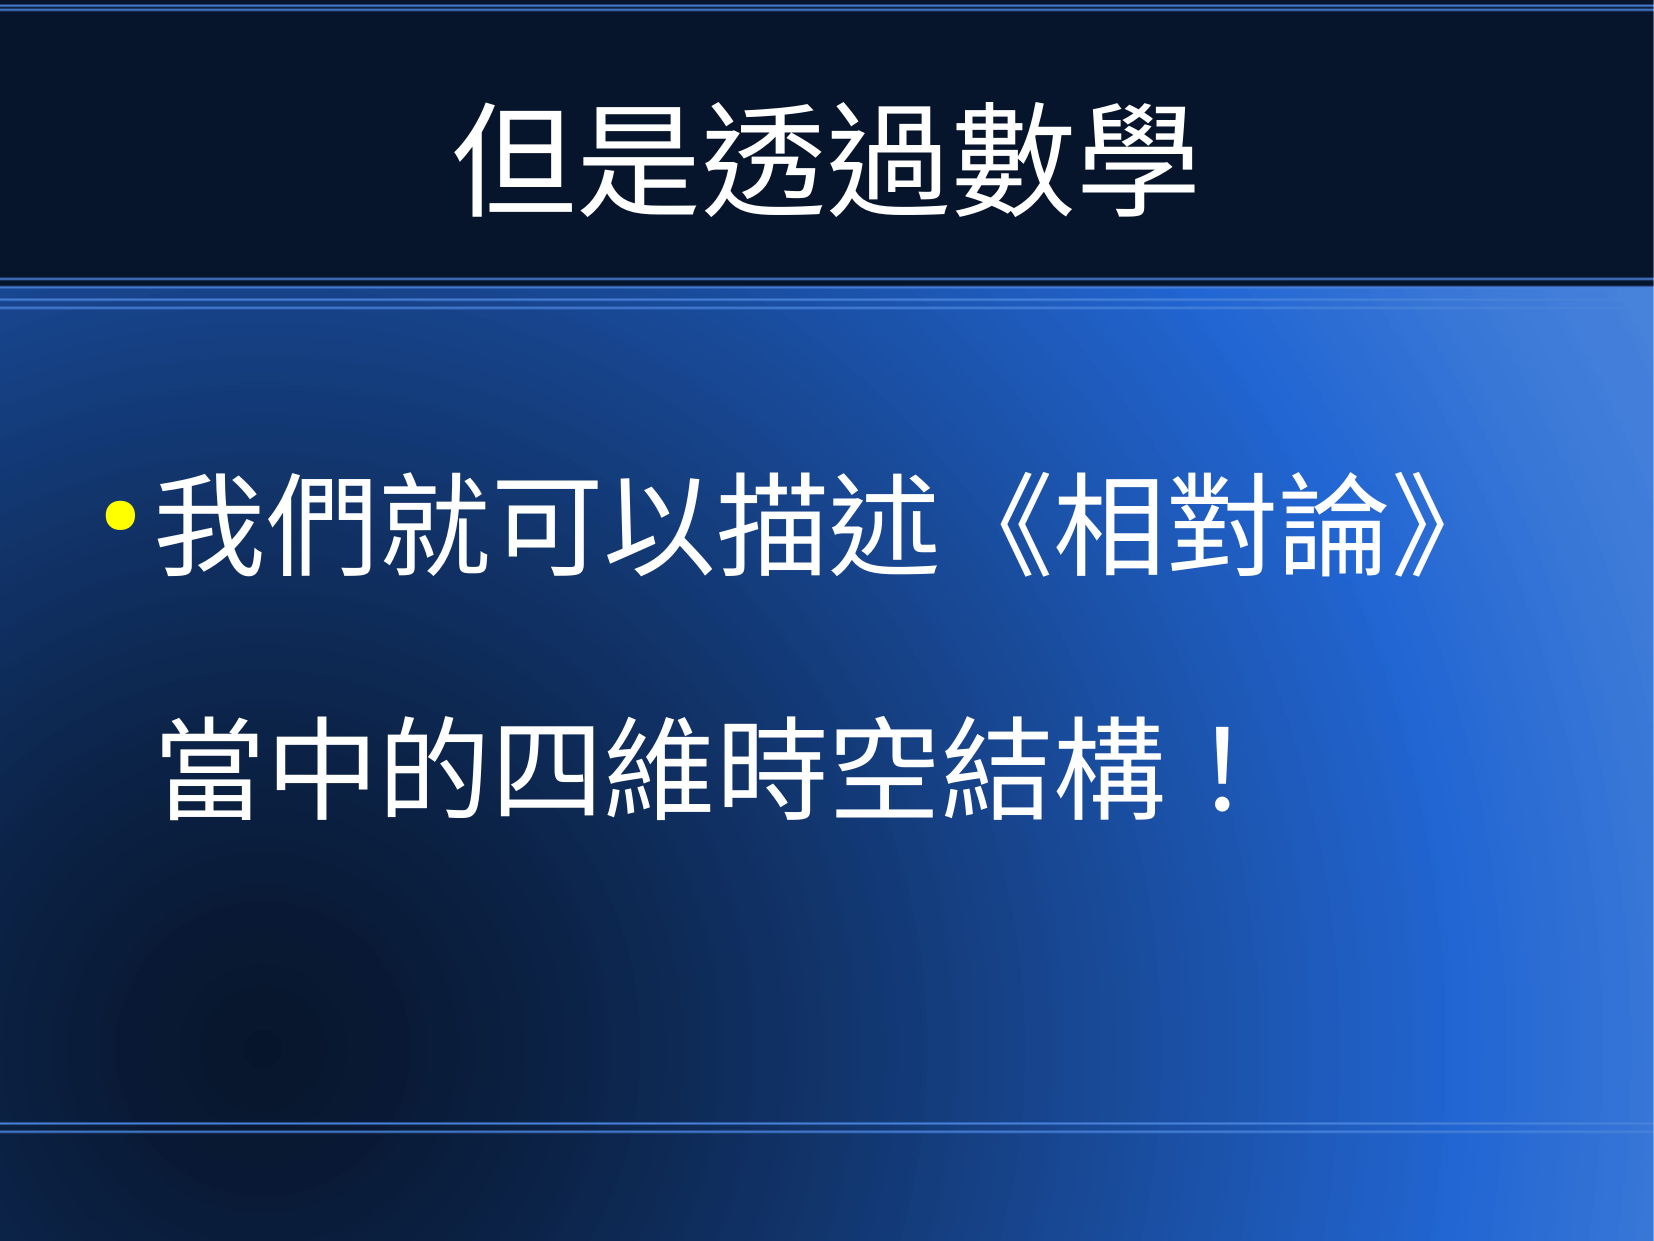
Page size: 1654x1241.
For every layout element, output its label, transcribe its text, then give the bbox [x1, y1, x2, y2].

picture [0, 0, 1654, 1241]
list 我們就可以描述《相對論》當中的四維時空結構！ [82, 355, 1571, 1241]
title 但是透過數學 [82, 49, 1571, 257]
